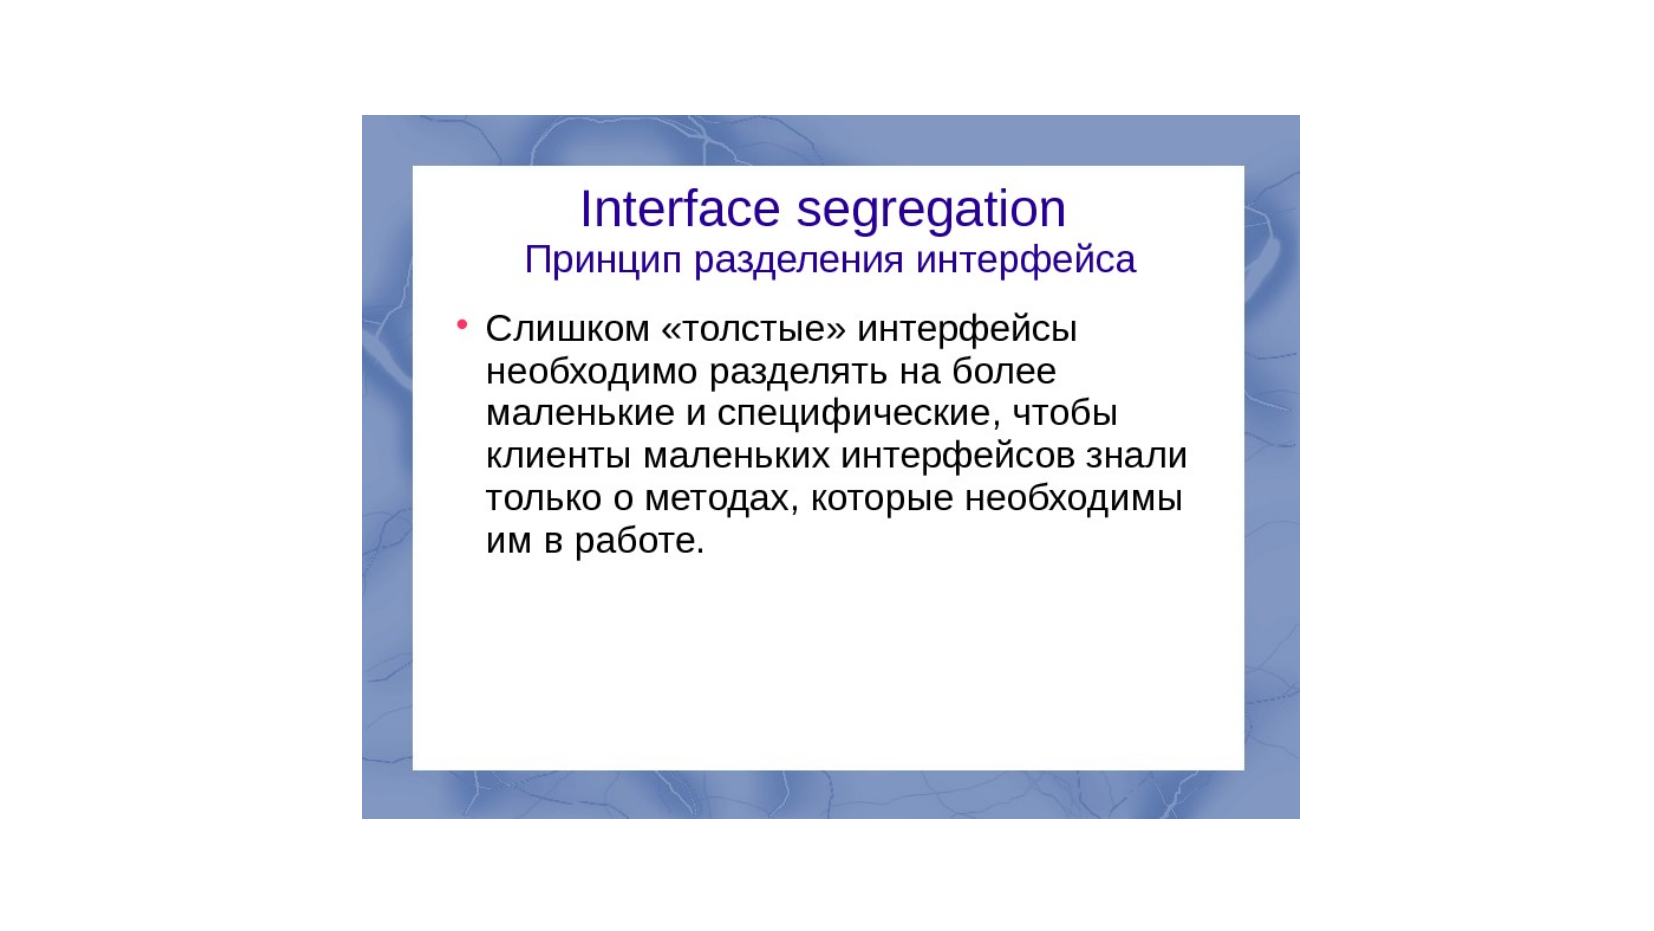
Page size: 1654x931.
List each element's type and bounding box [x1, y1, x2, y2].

picture [362, 115, 1300, 819]
